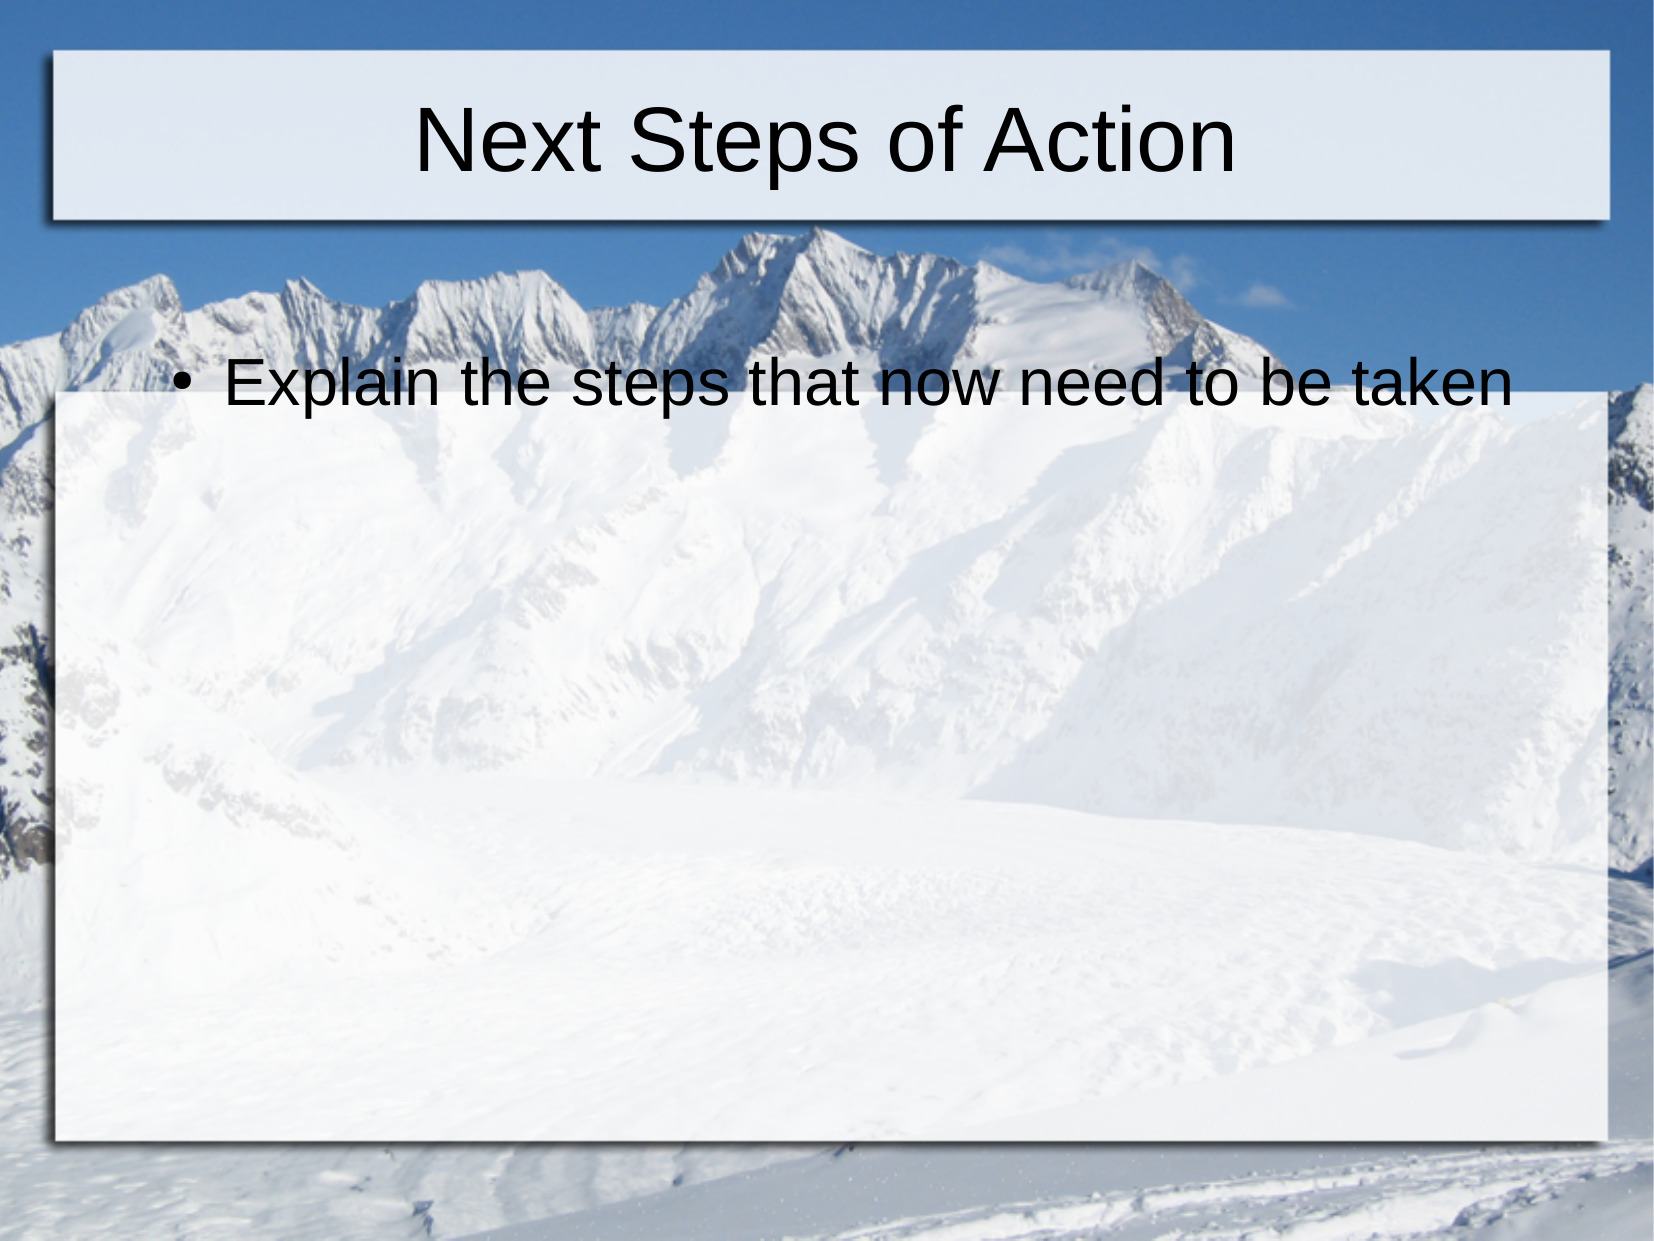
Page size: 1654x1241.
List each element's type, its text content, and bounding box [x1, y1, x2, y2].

list Explain the steps that now need to be taken [152, 344, 1534, 1127]
title Next Steps of Action [59, 61, 1595, 219]
picture [0, 0, 1654, 1241]
